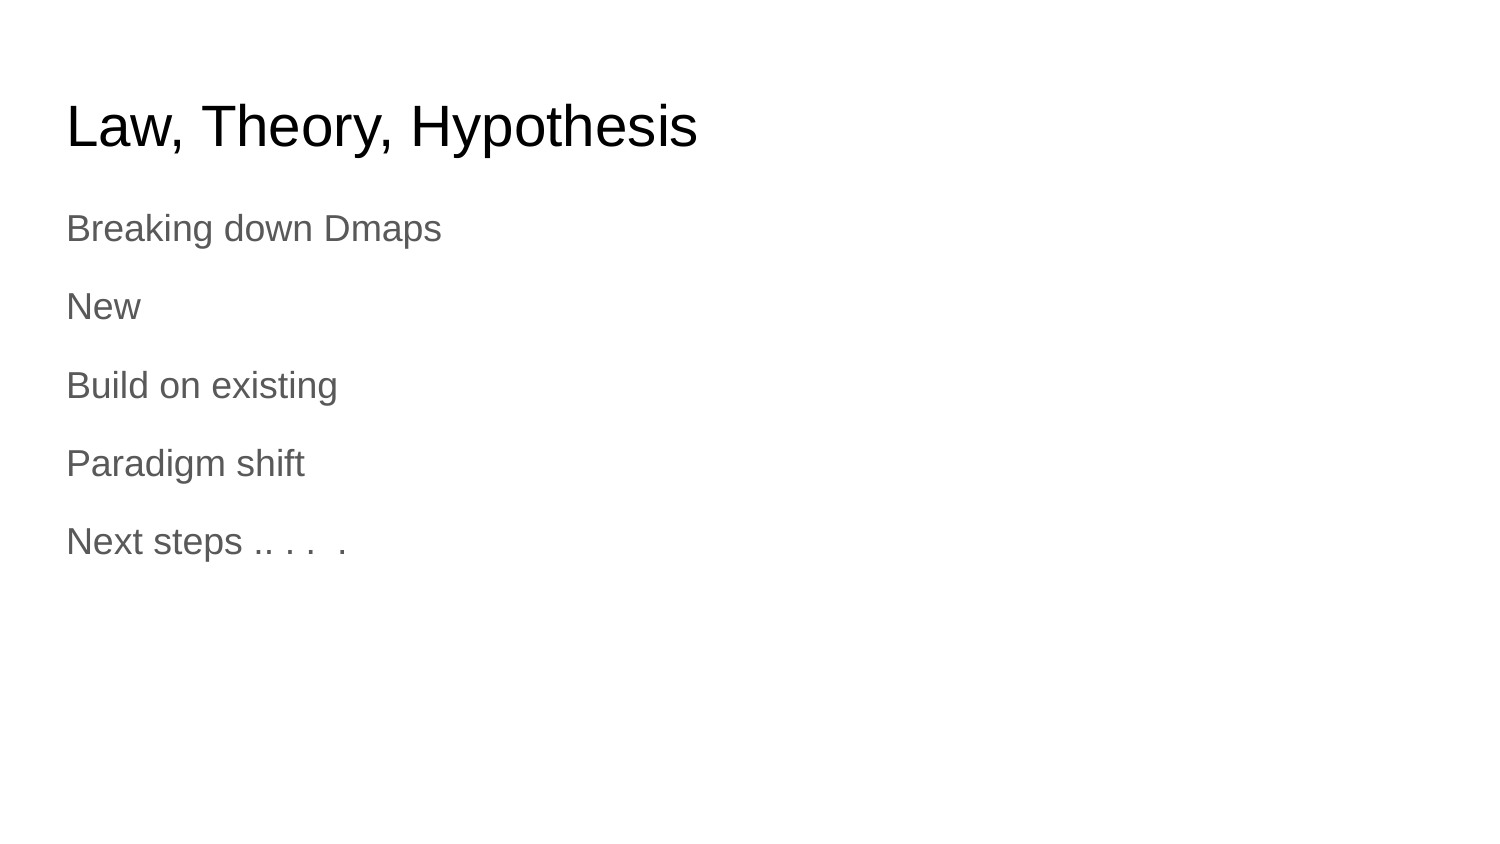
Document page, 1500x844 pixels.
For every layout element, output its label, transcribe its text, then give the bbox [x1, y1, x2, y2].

title Law, Theory, Hypothesis [51, 72, 1449, 167]
list Breaking down Dmaps New Build on existing Paradigm shift Next steps .. . . . [51, 189, 1449, 750]
